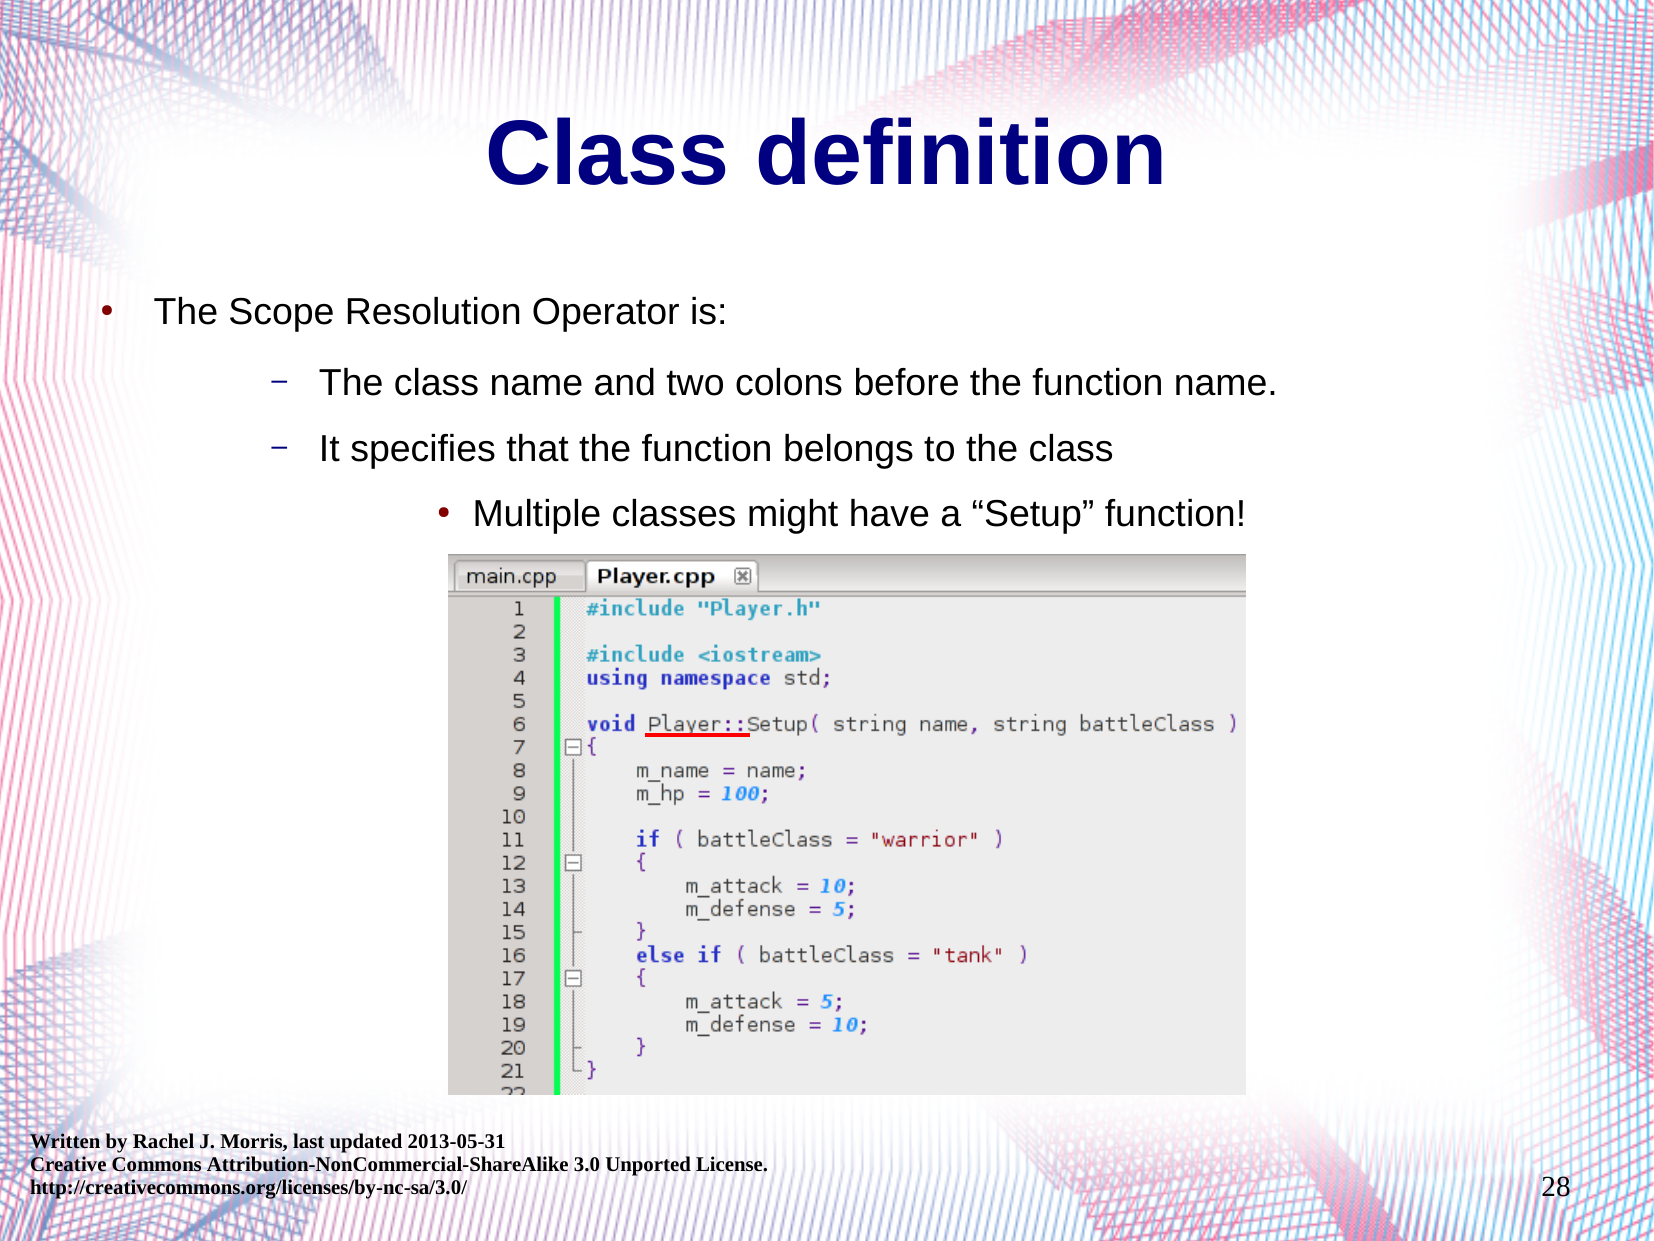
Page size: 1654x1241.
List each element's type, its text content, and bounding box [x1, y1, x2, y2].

list The Scope Resolution Operator is: The class name and two colons before the function name. It specifies that the function belongs to the class Multiple classes might have a “Setup” function! [82, 290, 1571, 535]
title Class definition [82, 49, 1571, 257]
picture [0, 0, 1654, 1241]
